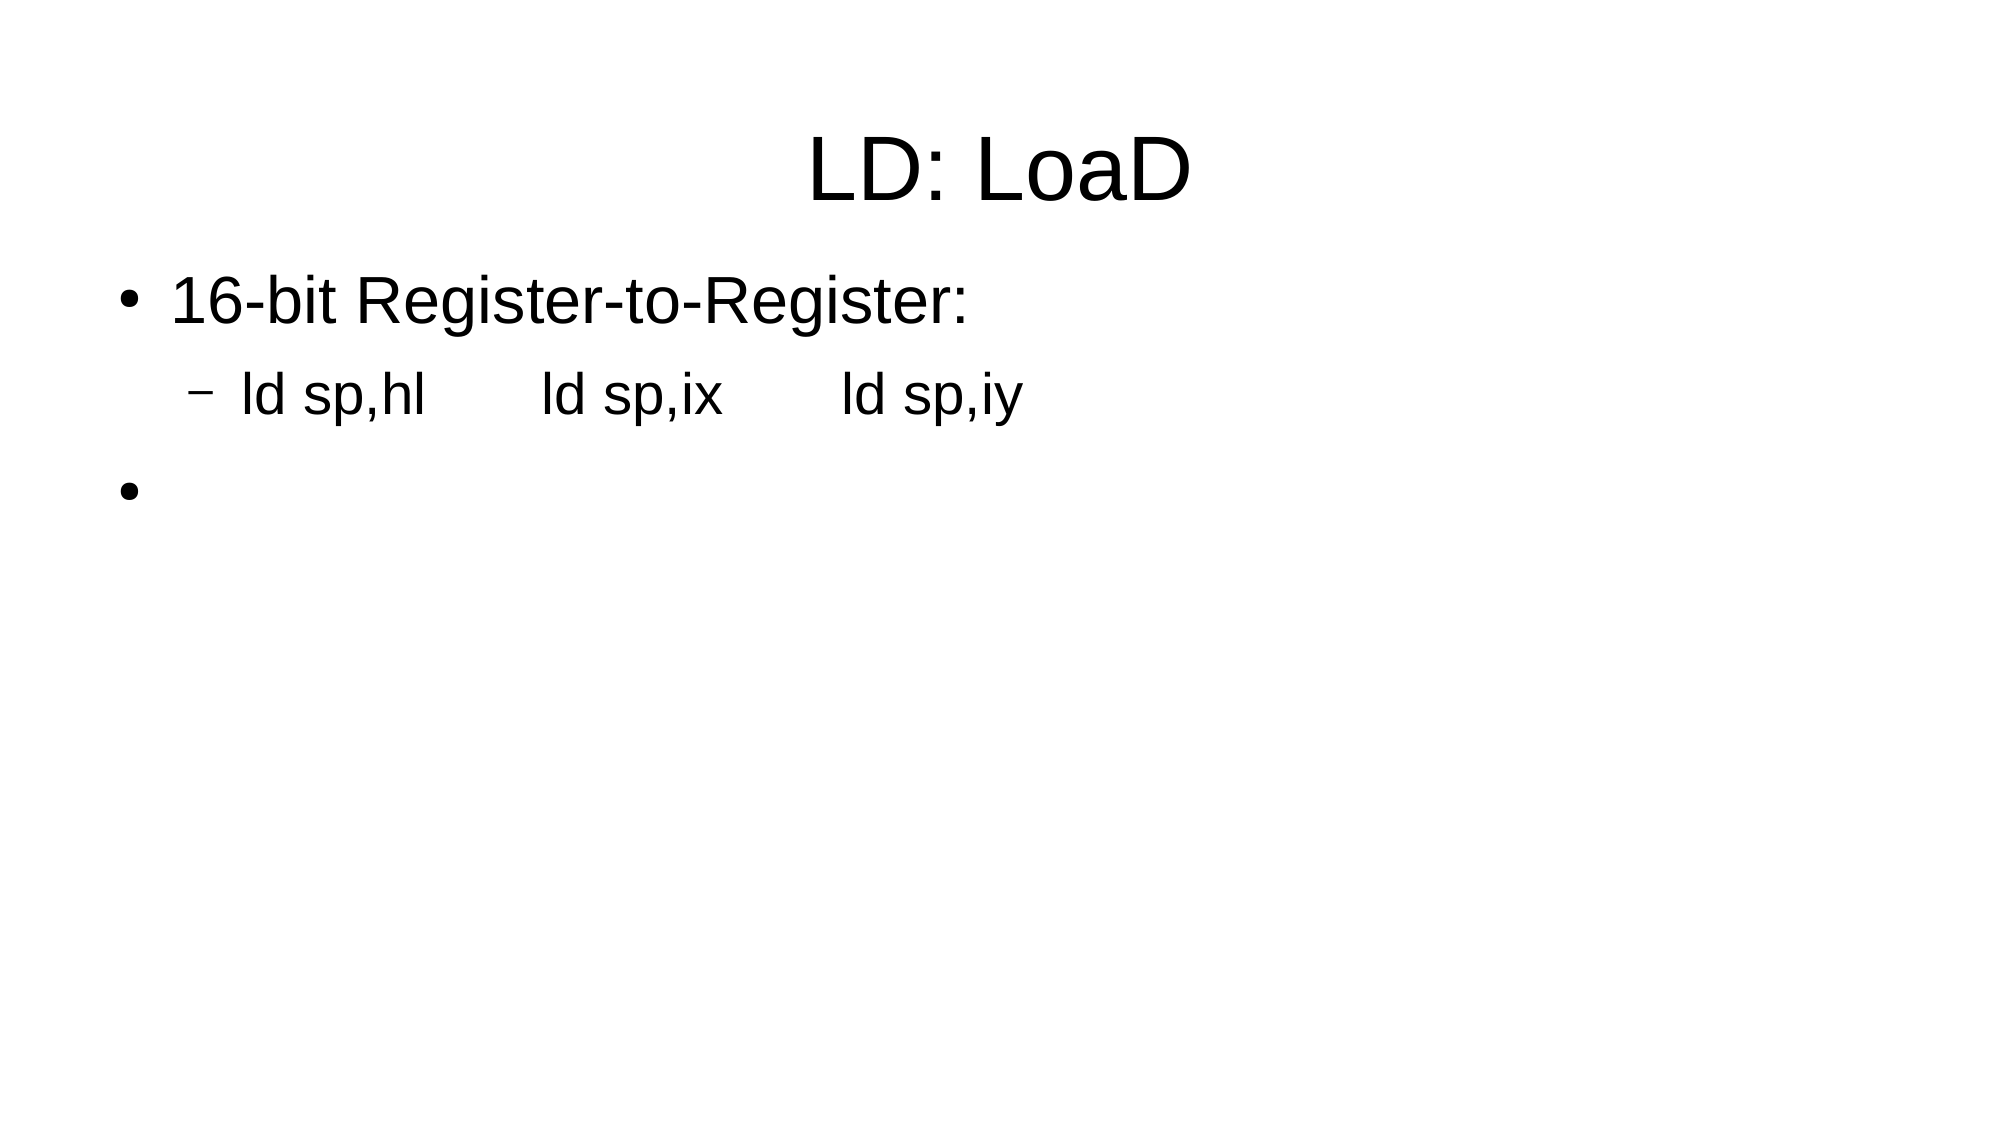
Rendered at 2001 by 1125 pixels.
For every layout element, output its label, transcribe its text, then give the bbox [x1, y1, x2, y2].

title LD: LoaD [137, 59, 1863, 278]
list 16-bit Register-to-Register: ld sp,hl ld sp,ix ld sp,iy [99, 263, 1201, 601]
